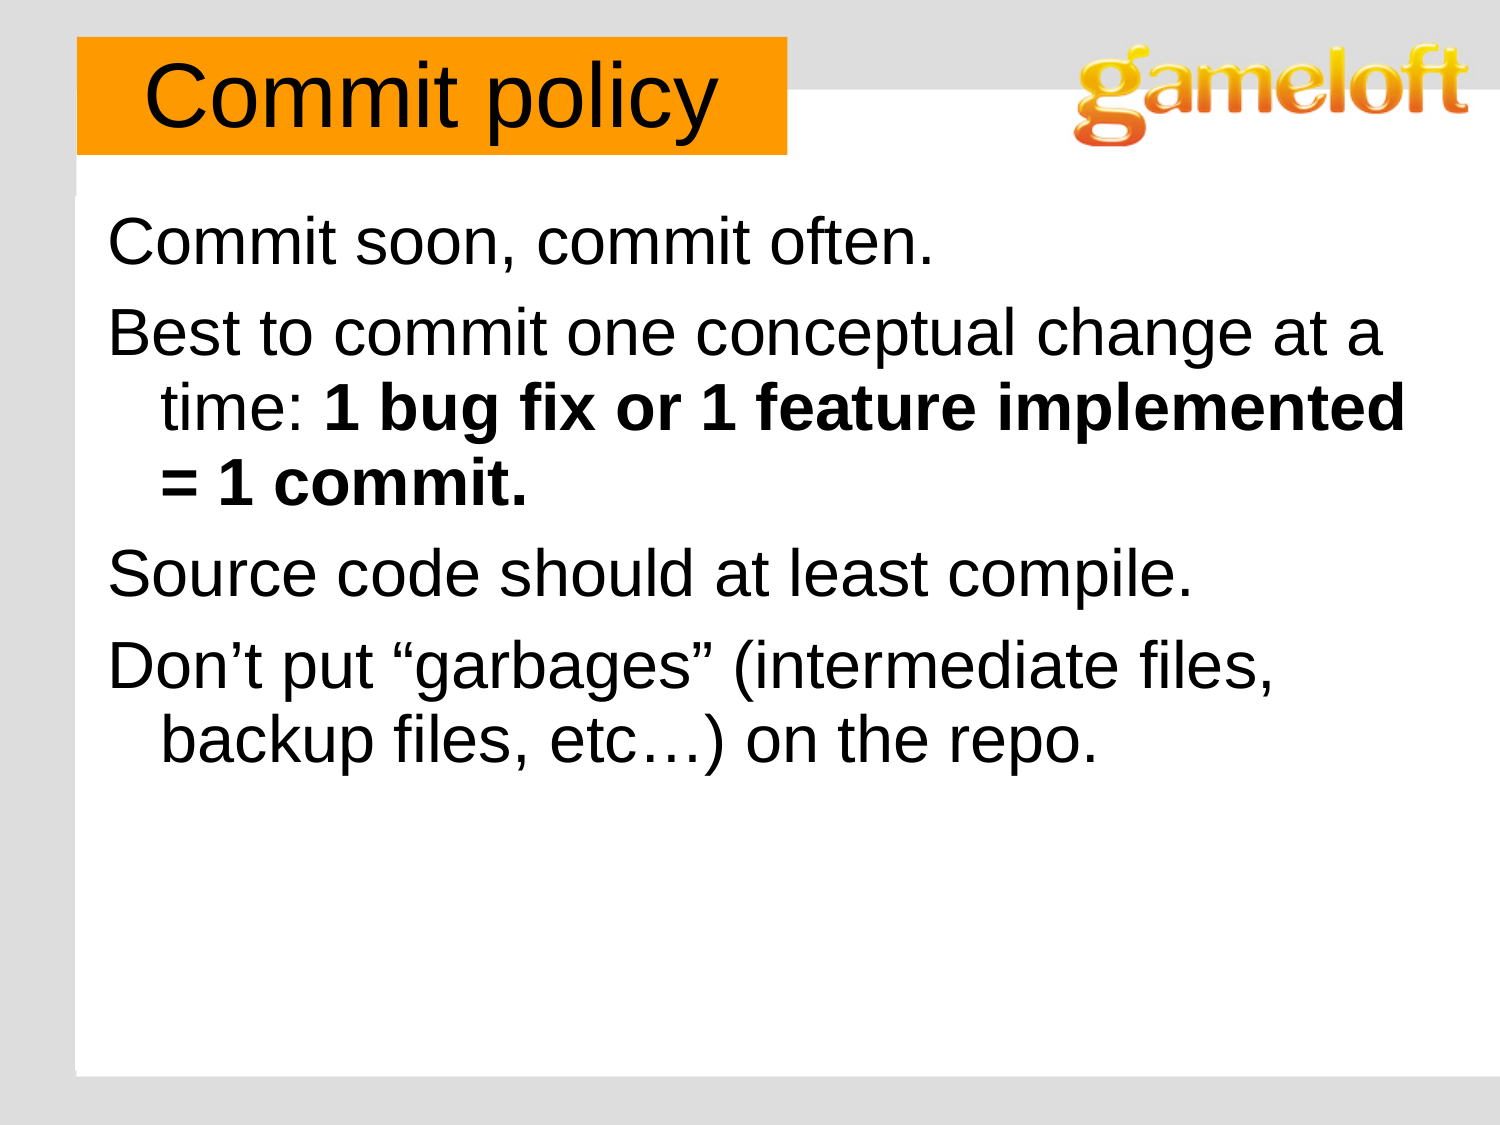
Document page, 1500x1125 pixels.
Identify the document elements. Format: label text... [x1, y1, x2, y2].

title Commit policy [76, 36, 788, 155]
picture [0, 0, 1500, 1125]
list Commit soon, commit often. Best to commit one conceptual change at a time: 1 bug fix or 1 feature implemented = 1 commit. Source code should at least compile. Don’t put “garbages” (intermediate files, backup files, etc…) on the repo. [75, 196, 1471, 1071]
